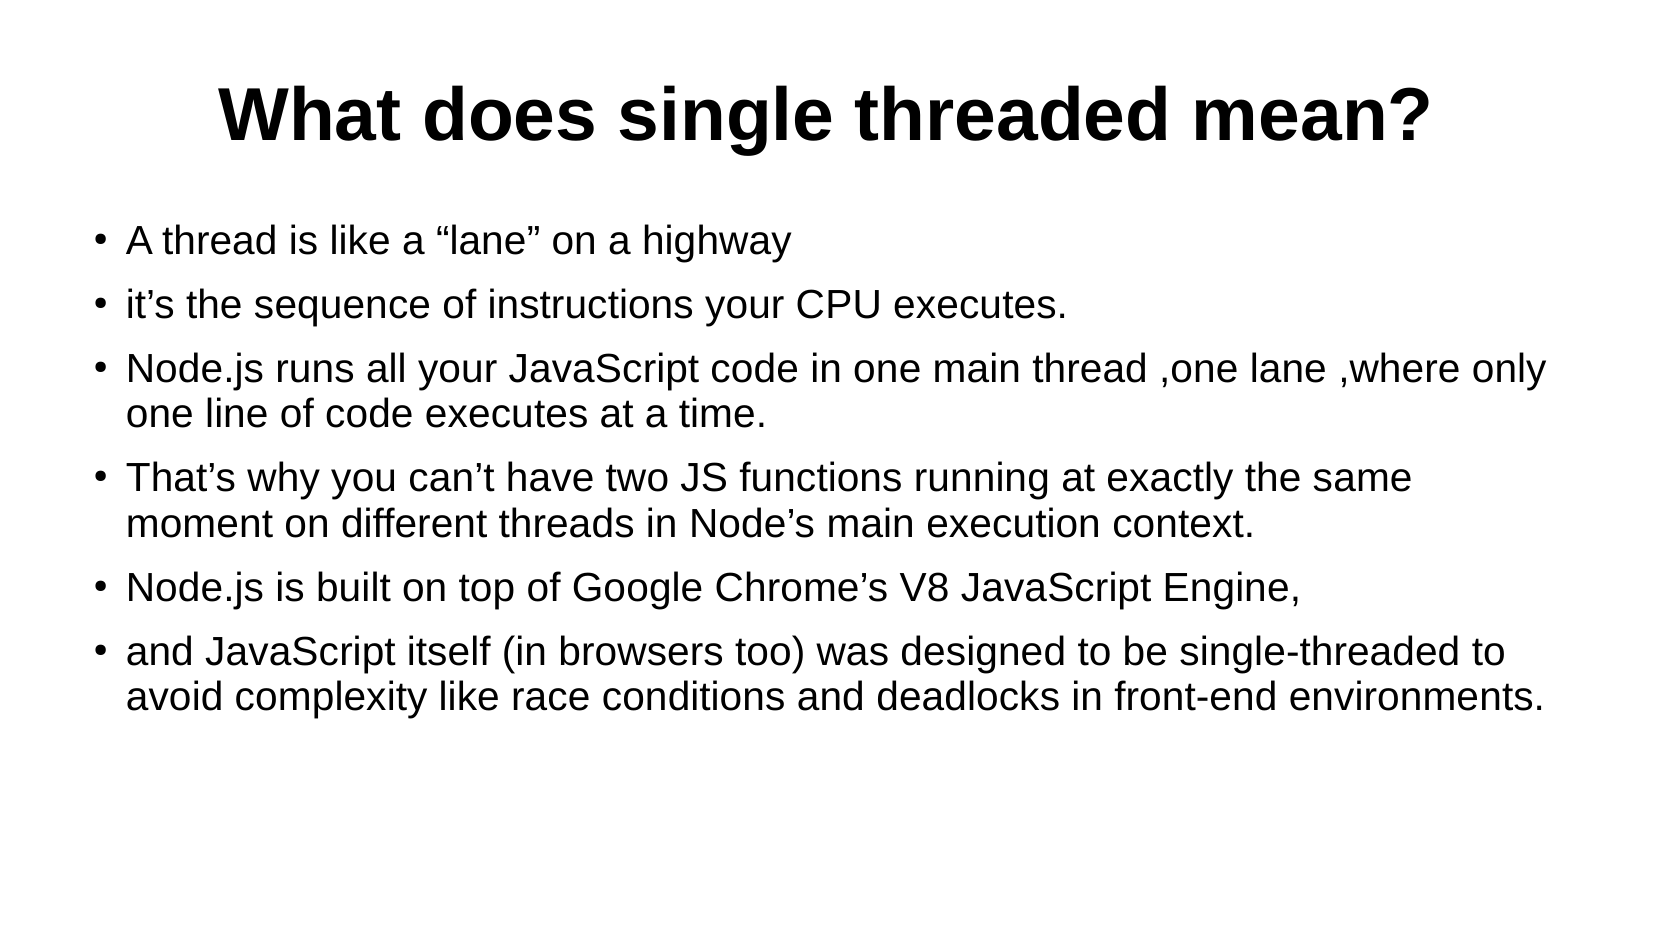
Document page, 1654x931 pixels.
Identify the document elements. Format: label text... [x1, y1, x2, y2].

title What does single threaded mean? [82, 37, 1571, 193]
list A thread is like a “lane” on a highway it’s the sequence of instructions your CPU executes. Node.js runs all your JavaScript code in one main thread ,one lane ,where only one line of code executes at a time. That’s why you can’t have two JS functions running at exactly the same moment on different threads in Node’s main execution context. Node.js is built on top of Google Chrome’s V8 JavaScript Engine, and JavaScript itself (in browsers too) was designed to be single-threaded to avoid complexity like race conditions and deadlocks in front-end environments. [82, 217, 1571, 758]
